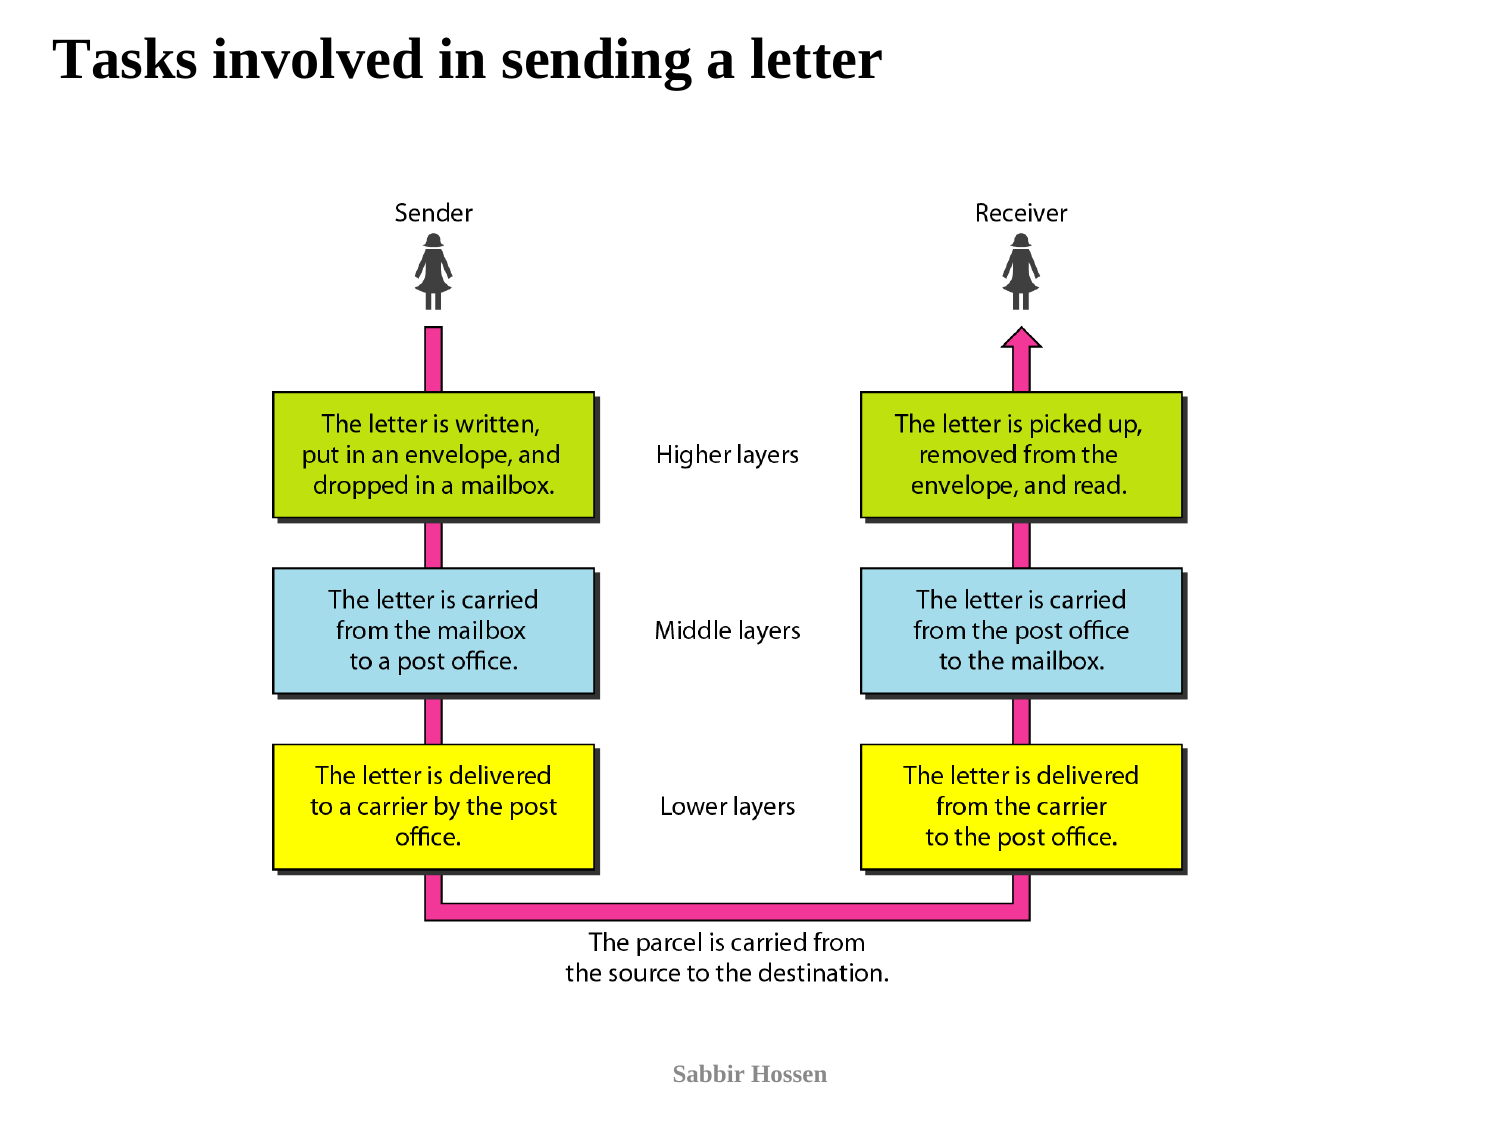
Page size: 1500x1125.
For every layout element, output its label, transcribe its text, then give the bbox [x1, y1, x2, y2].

picture [272, 199, 1188, 988]
text_box Sabbir Hossen [496, 1042, 1004, 1103]
list Tasks involved in sending a letter [37, 12, 1488, 1113]
